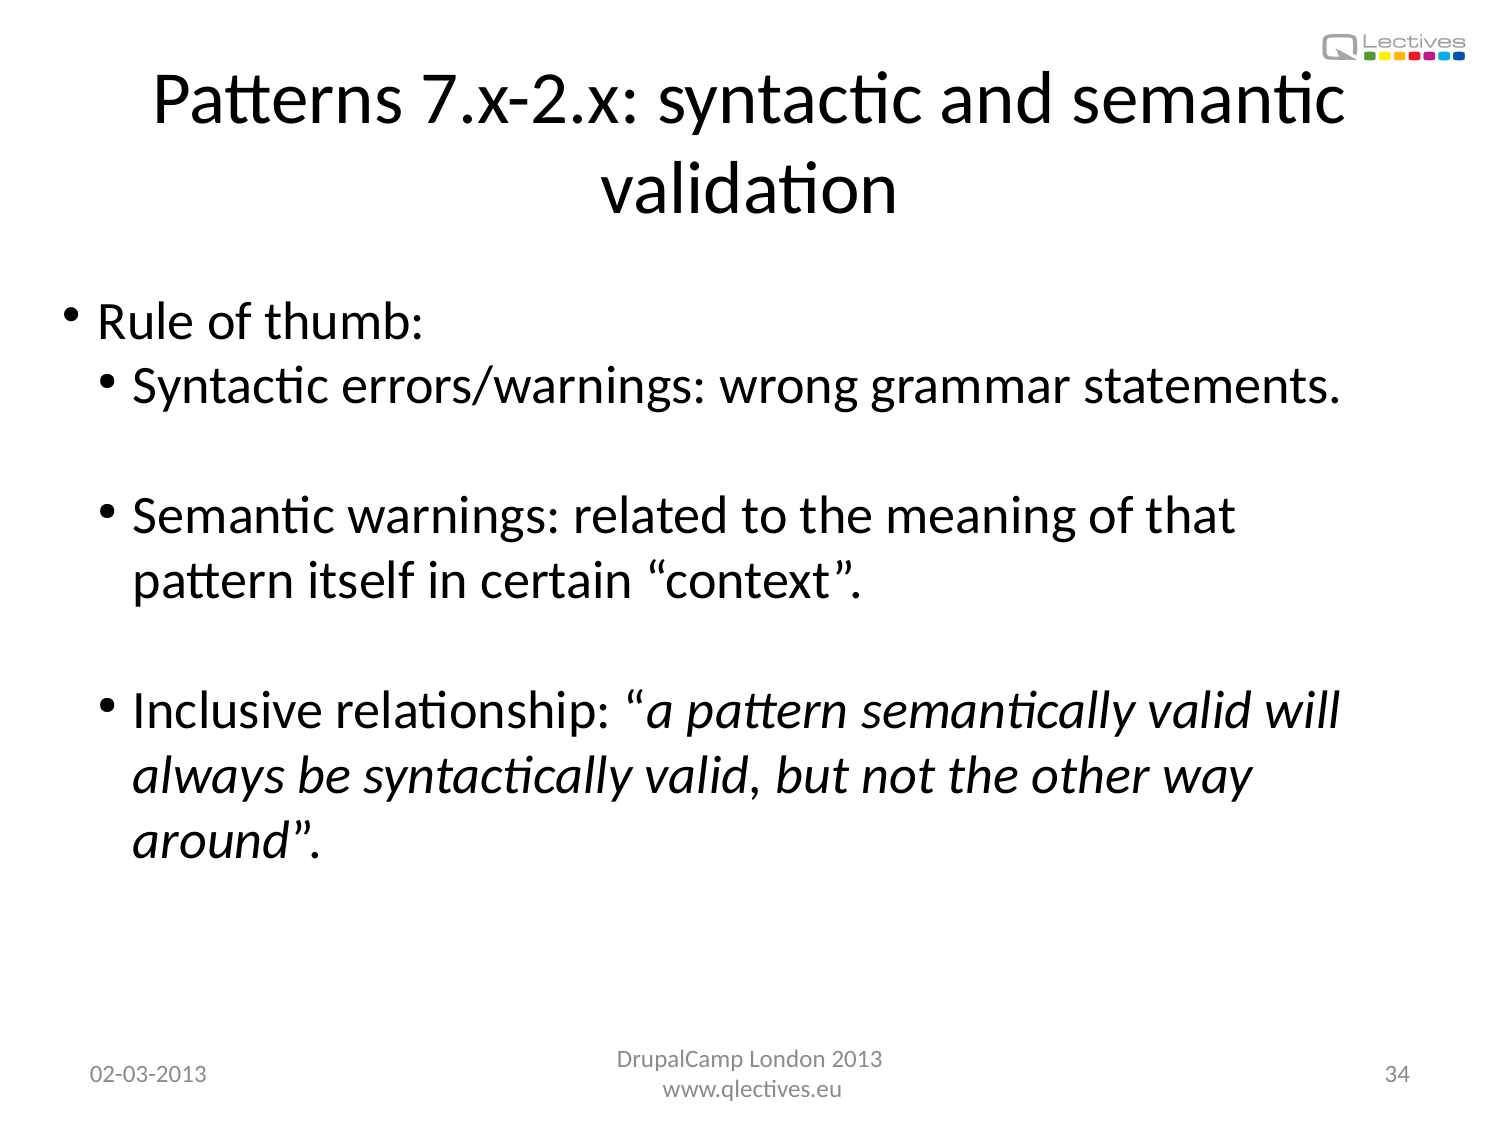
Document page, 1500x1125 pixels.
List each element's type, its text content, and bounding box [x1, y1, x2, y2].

text_box Rule of thumb: Syntactic errors/warnings: wrong grammar statements. Semantic warnings: related to the meaning of that pattern itself in certain “context”. Inclusive relationship: “a pattern semantically valid will always be syntactically valid, but not the other way around”. [47, 212, 1410, 955]
picture [1288, 9, 1500, 90]
text_box Patterns 7.x-2.x: syntactic and semantic validation [75, 45, 1425, 233]
text_box 02-03-2013 [74, 1042, 425, 1103]
text_box DrupalCamp London 2013 www.qlectives.eu [512, 1042, 988, 1103]
text_box <number> [1074, 1042, 1425, 1103]
